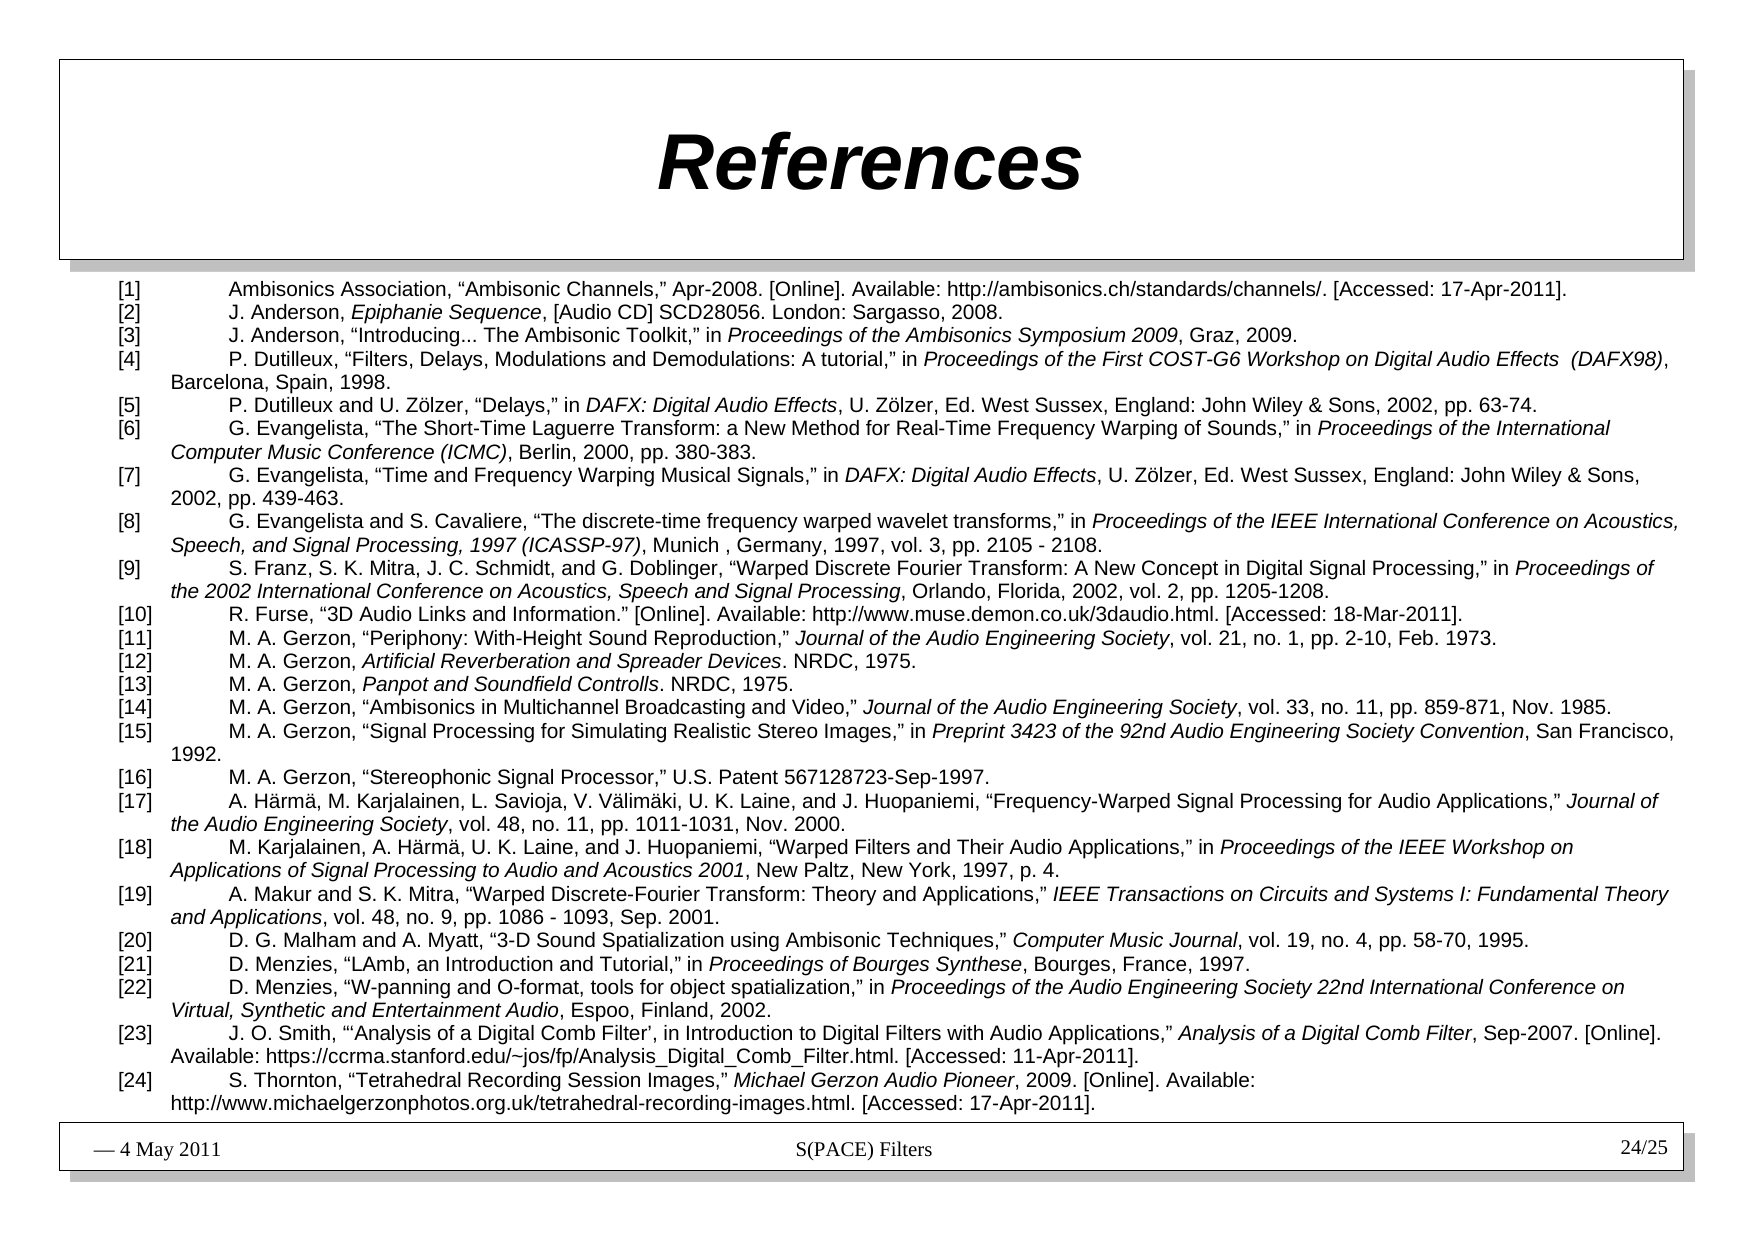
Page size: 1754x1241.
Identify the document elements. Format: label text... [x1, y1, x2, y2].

list [1] Ambisonics Association, “Ambisonic Channels,” Apr-2008. [Online]. Available: http://ambisonics.ch/standards/channels/. [Accessed: 17-Apr-2011]. [2] J. Anderson, Epiphanie Sequence, [Audio CD] SCD28056. London: Sargasso, 2008. [3] J. Anderson, “Introducing... The Ambisonic Toolkit,” in Proceedings of the Ambisonics Symposium 2009, Graz, 2009. [4] P. Dutilleux, “Filters, Delays, Modulations and Demodulations: A tutorial,” in Proceedings of the First COST-G6 Workshop on Digital Audio Effects (DAFX98), Barcelona, Spain, 1998. [5] P. Dutilleux and U. Zölzer, “Delays,” in DAFX: Digital Audio Effects, U. Zölzer, Ed. West Sussex, England: John Wiley & Sons, 2002, pp. 63-74. [6] G. Evangelista, “The Short-Time Laguerre Transform: a New Method for Real-Time Frequency Warping of Sounds,” in Proceedings of the International Computer Music Conference (ICMC), Berlin, 2000, pp. 380-383. [7] G. Evangelista, “Time and Frequency Warping Musical Signals,” in DAFX: Digital Audio Effects, U. Zölzer, Ed. West Sussex, England: John Wiley & Sons, 2002, pp. 439-463. [8] G. Evangelista and S. Cavaliere, “The discrete-time frequency warped wavelet transforms,” in Proceedings of the IEEE International Conference on Acoustics, Speech, and Signal Processing, 1997 (ICASSP-97), Munich , Germany, 1997, vol. 3, pp. 2105 - 2108. [9] S. Franz, S. K. Mitra, J. C. Schmidt, and G. Doblinger, “Warped Discrete Fourier Transform: A New Concept in Digital Signal Processing,” in Proceedings of the 2002 International Conference on Acoustics, Speech and Signal Processing, Orlando, Florida, 2002, vol. 2, pp. 1205-1208. [10] R. Furse, “3D Audio Links and Information.” [Online]. Available: http://www.muse.demon.co.uk/3daudio.html. [Accessed: 18-Mar-2011]. [11] M. A. Gerzon, “Periphony: With-Height Sound Reproduction,” Journal of the Audio Engineering Society, vol. 21, no. 1, pp. 2-10, Feb. 1973. [12] M. A. Gerzon, Artificial Reverberation and Spreader Devices. NRDC, 1975. [13] M. A. Gerzon, Panpot and Soundfield Controlls. NRDC, 1975. [14] M. A. Gerzon, “Ambisonics in Multichannel Broadcasting and Video,” Journal of the Audio Engineering Society, vol. 33, no. 11, pp. 859-871, Nov. 1985. [15] M. A. Gerzon, “Signal Processing for Simulating Realistic Stereo Images,” in Preprint 3423 of the 92nd Audio Engineering Society Convention, San Francisco, 1992. [16] M. A. Gerzon, “Stereophonic Signal Processor,” U.S. Patent 567128723-Sep-1997. [17] A. Härmä, M. Karjalainen, L. Savioja, V. Välimäki, U. K. Laine, and J. Huopaniemi, “Frequency-Warped Signal Processing for Audio Applications,” Journal of the Audio Engineering Society, vol. 48, no. 11, pp. 1011-1031, Nov. 2000. [18] M. Karjalainen, A. Härmä, U. K. Laine, and J. Huopaniemi, “Warped Filters and Their Audio Applications,” in Proceedings of the IEEE Workshop on Applications of Signal Processing to Audio and Acoustics 2001, New Paltz, New York, 1997, p. 4. [19] A. Makur and S. K. Mitra, “Warped Discrete-Fourier Transform: Theory and Applications,” IEEE Transactions on Circuits and Systems I: Fundamental Theory and Applications, vol. 48, no. 9, pp. 1086 - 1093, Sep. 2001. [20] D. G. Malham and A. Myatt, “3-D Sound Spatialization using Ambisonic Techniques,” Computer Music Journal, vol. 19, no. 4, pp. 58-70, 1995. [21] D. Menzies, “LAmb, an Introduction and Tutorial,” in Proceedings of Bourges Synthese, Bourges, France, 1997. [22] D. Menzies, “W-panning and O-format, tools for object spatialization,” in Proceedings of the Audio Engineering Society 22nd International Conference on Virtual, Synthetic and Entertainment Audio, Espoo, Finland, 2002. [23] J. O. Smith, “‘Analysis of a Digital Comb Filter’, in Introduction to Digital Filters with Audio Applications,” Analysis of a Digital Comb Filter, Sep-2007. [Online]. Available: https://ccrma.stanford.edu/~jos/fp/Analysis_Digital_Comb_Filter.html. [Accessed: 11-Apr-2011]. [24] S. Thornton, “Tetrahedral Recording Session Images,” Michael Gerzon Audio Pioneer, 2009. [Online]. Available: http://www.michaelgerzonphotos.org.uk/tetrahedral-recording-images.html. [Accessed: 17-Apr-2011]. [118, 277, 1682, 1116]
title References [59, 59, 1684, 266]
